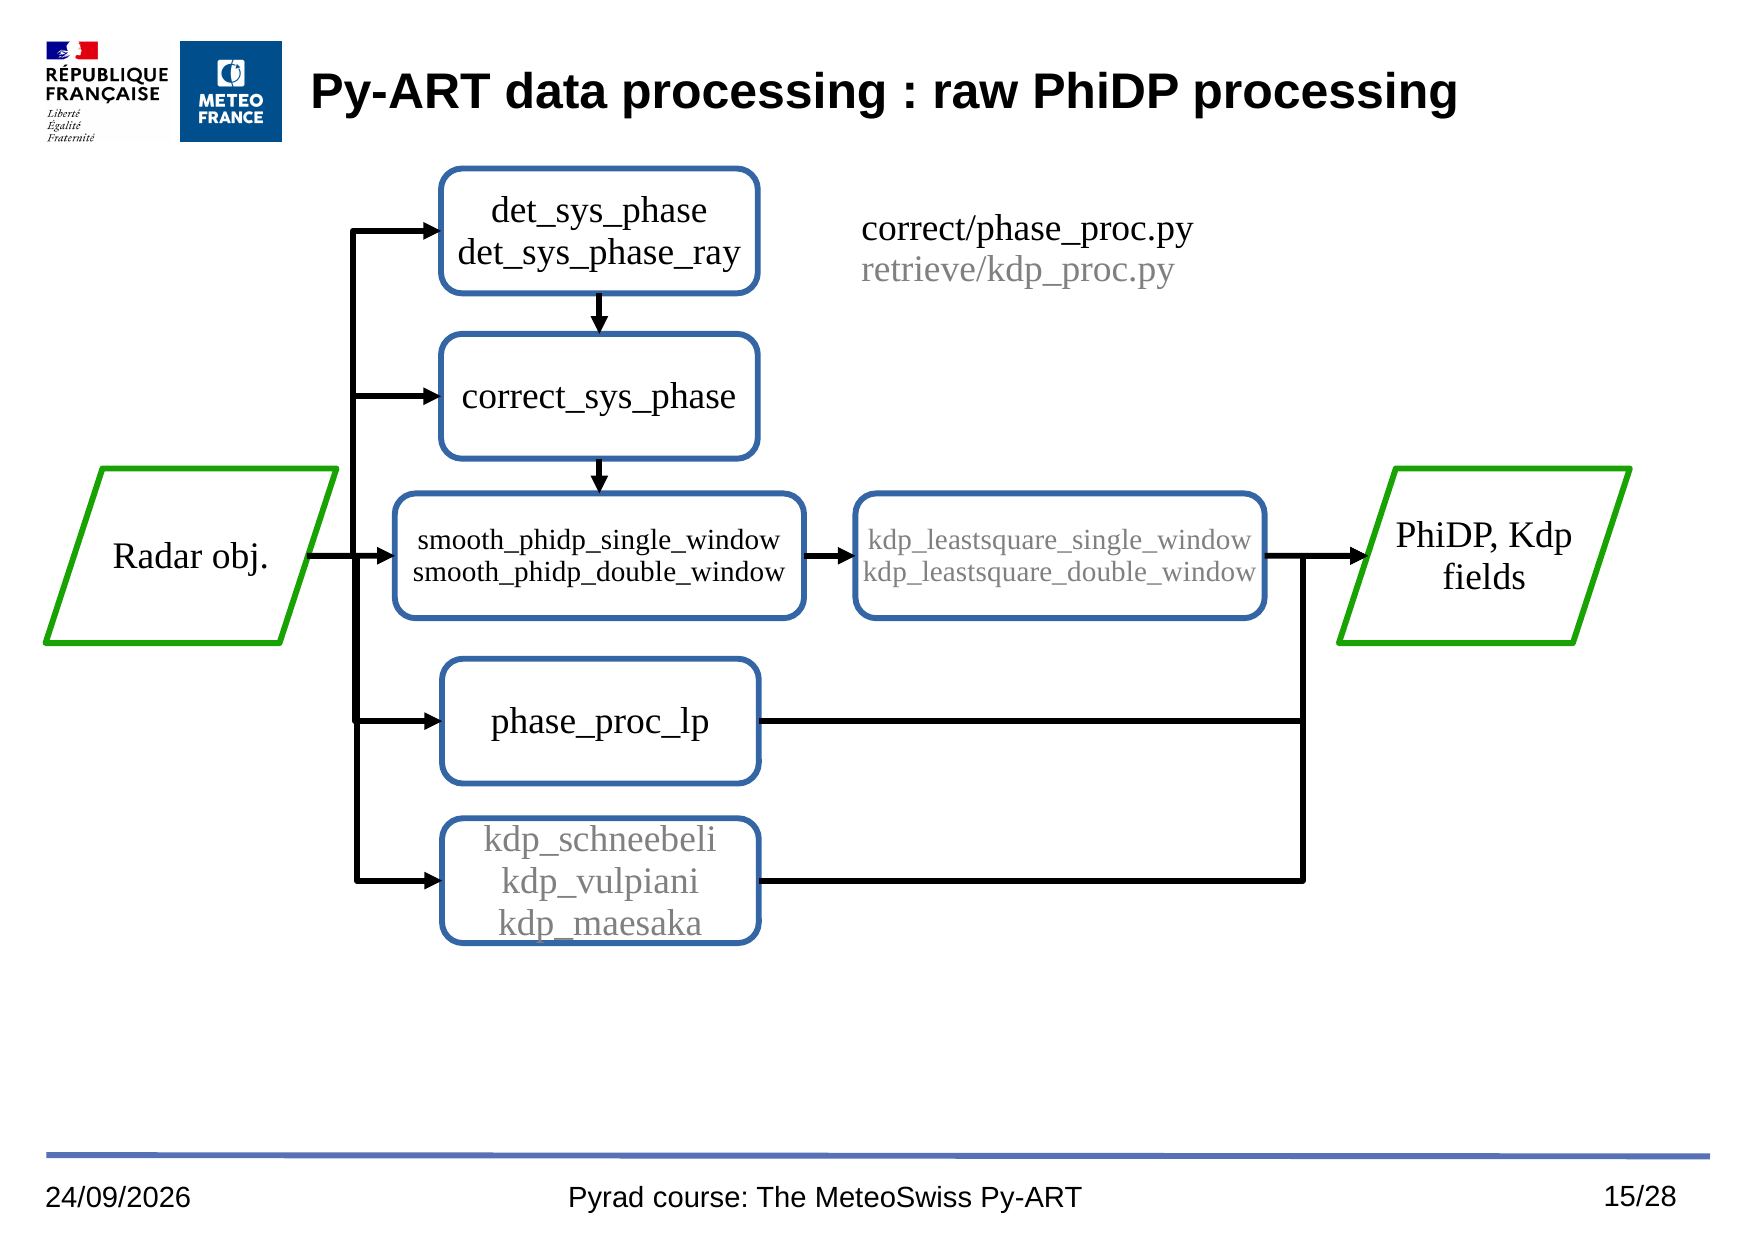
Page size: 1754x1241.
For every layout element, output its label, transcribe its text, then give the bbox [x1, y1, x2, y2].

text_box det_sys_phase det_sys_phase_ray [441, 168, 758, 294]
text_box kdp_schneebeli kdp_vulpiani kdp_maesaka [442, 818, 759, 944]
text_box Radar obj. [45, 468, 337, 644]
text_box kdp_leastsquare_single_window kdp_leastsquare_double_window [855, 493, 1265, 619]
text_box correct/phase_proc.py retrieve/kdp_proc.py [846, 199, 1210, 298]
picture [46, 41, 172, 142]
text_box phase_proc_lp [442, 658, 759, 784]
picture [180, 41, 282, 142]
text_box correct_sys_phase [441, 333, 758, 459]
text_box PhiDP, Kdp fields [1338, 468, 1630, 644]
text_box smooth_phidp_single_window smooth_phidp_double_window [394, 493, 805, 619]
title Py-ART data processing : raw PhiDP processing [310, 40, 1697, 142]
